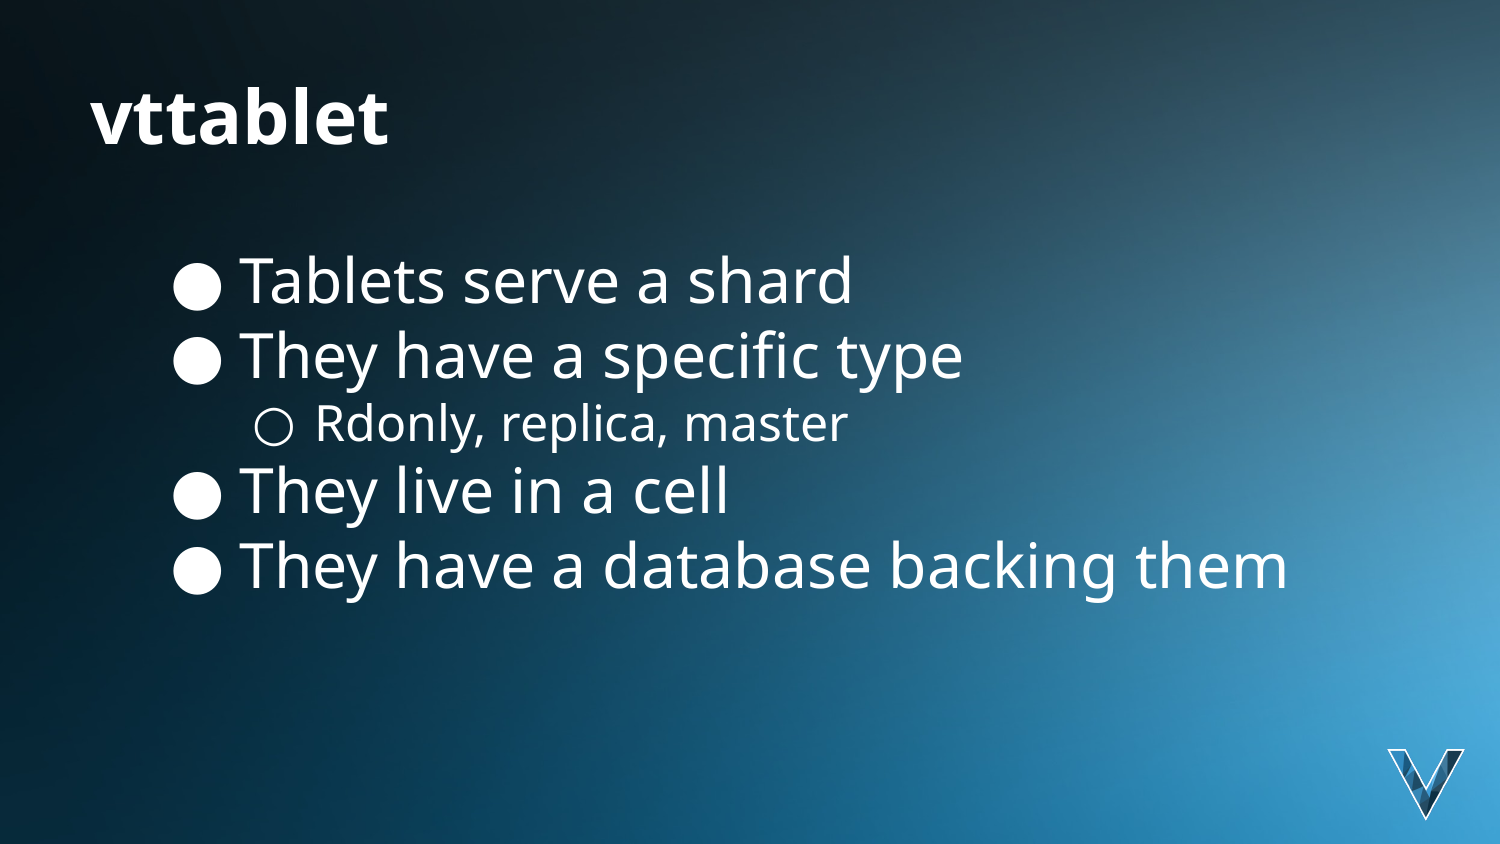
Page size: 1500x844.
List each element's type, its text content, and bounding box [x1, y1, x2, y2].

picture [0, 0, 1500, 844]
title vttablet [75, 33, 1425, 175]
list Tablets serve a shard They have a specific type Rdonly, replica, master They live in a cell They have a database backing them [149, 226, 1425, 808]
